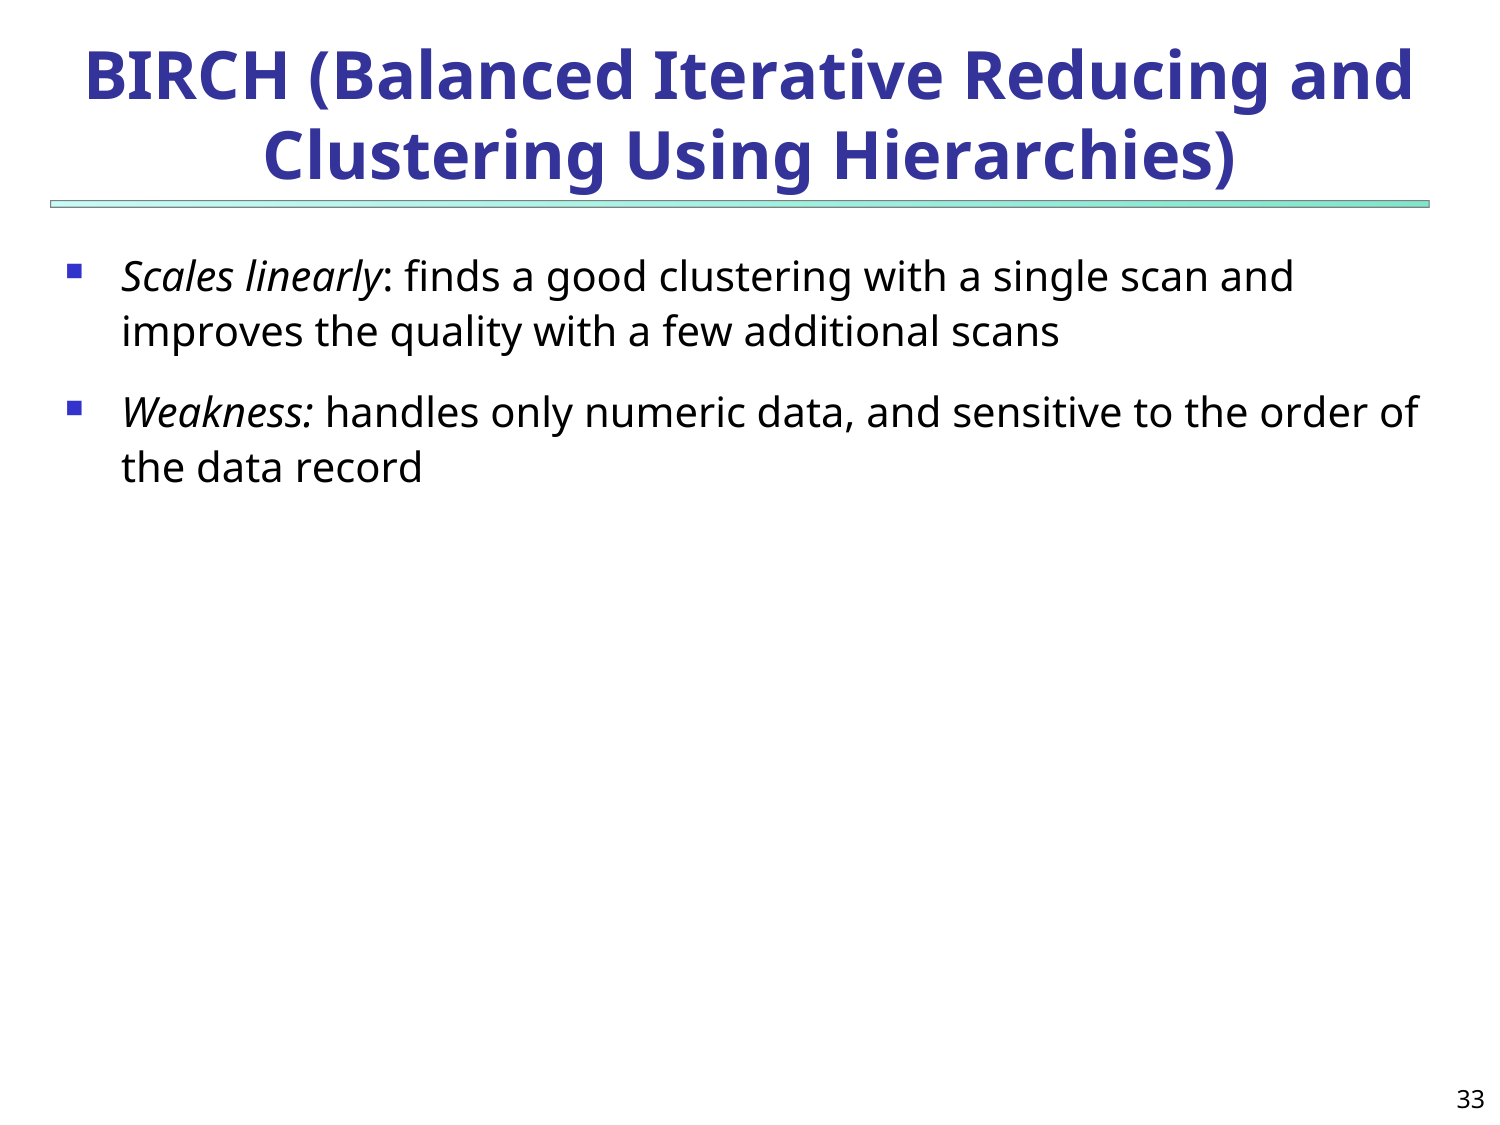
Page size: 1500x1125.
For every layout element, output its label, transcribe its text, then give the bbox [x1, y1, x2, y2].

list Scales linearly: finds a good clustering with a single scan and improves the quality with a few additional scans Weakness: handles only numeric data, and sensitive to the order of the data record [50, 237, 1463, 1088]
title BIRCH (Balanced Iterative Reducing and Clustering Using Hierarchies) [0, 0, 1500, 200]
text_box 18 [1187, 1062, 1500, 1125]
